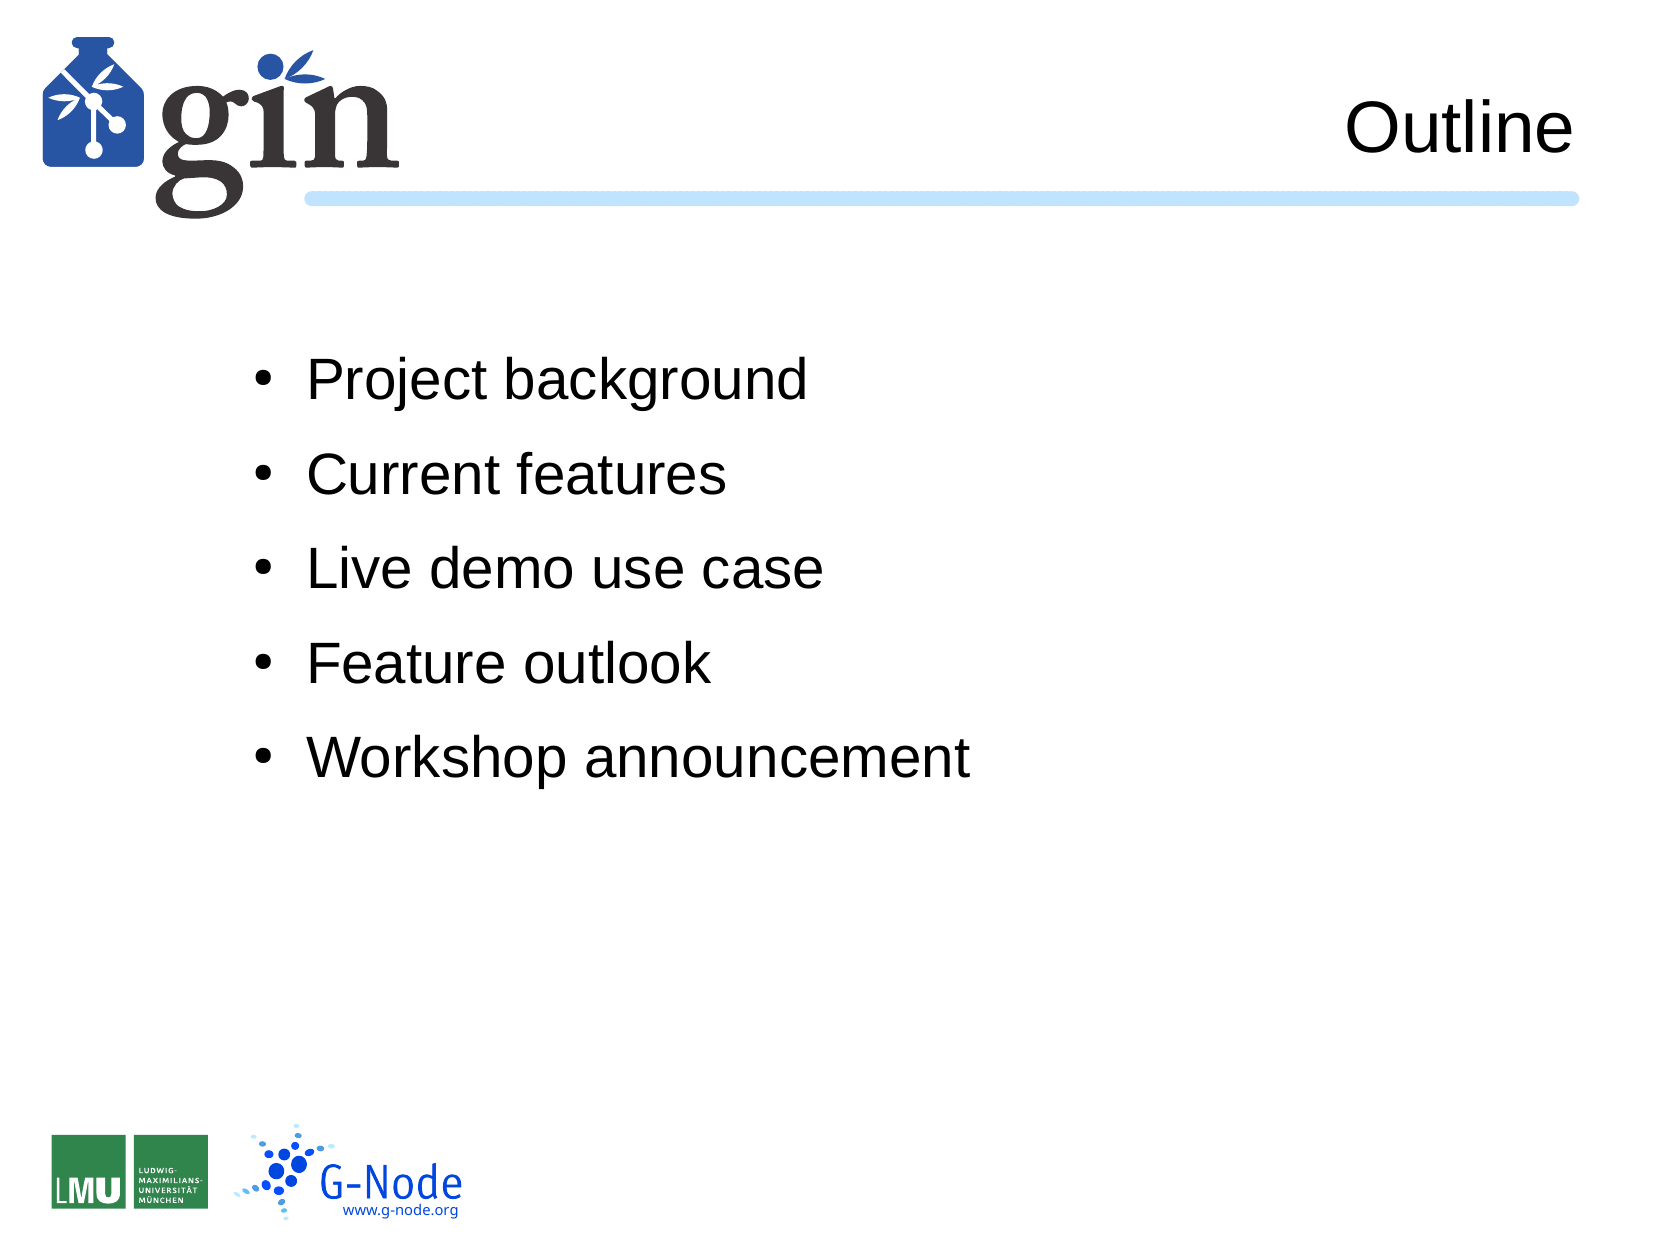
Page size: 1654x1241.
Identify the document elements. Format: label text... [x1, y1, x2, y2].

picture [33, 30, 409, 224]
list Project background Current features Live demo use case Feature outlook Workshop announcement [235, 346, 1518, 975]
text_box Outline [87, 30, 1576, 226]
